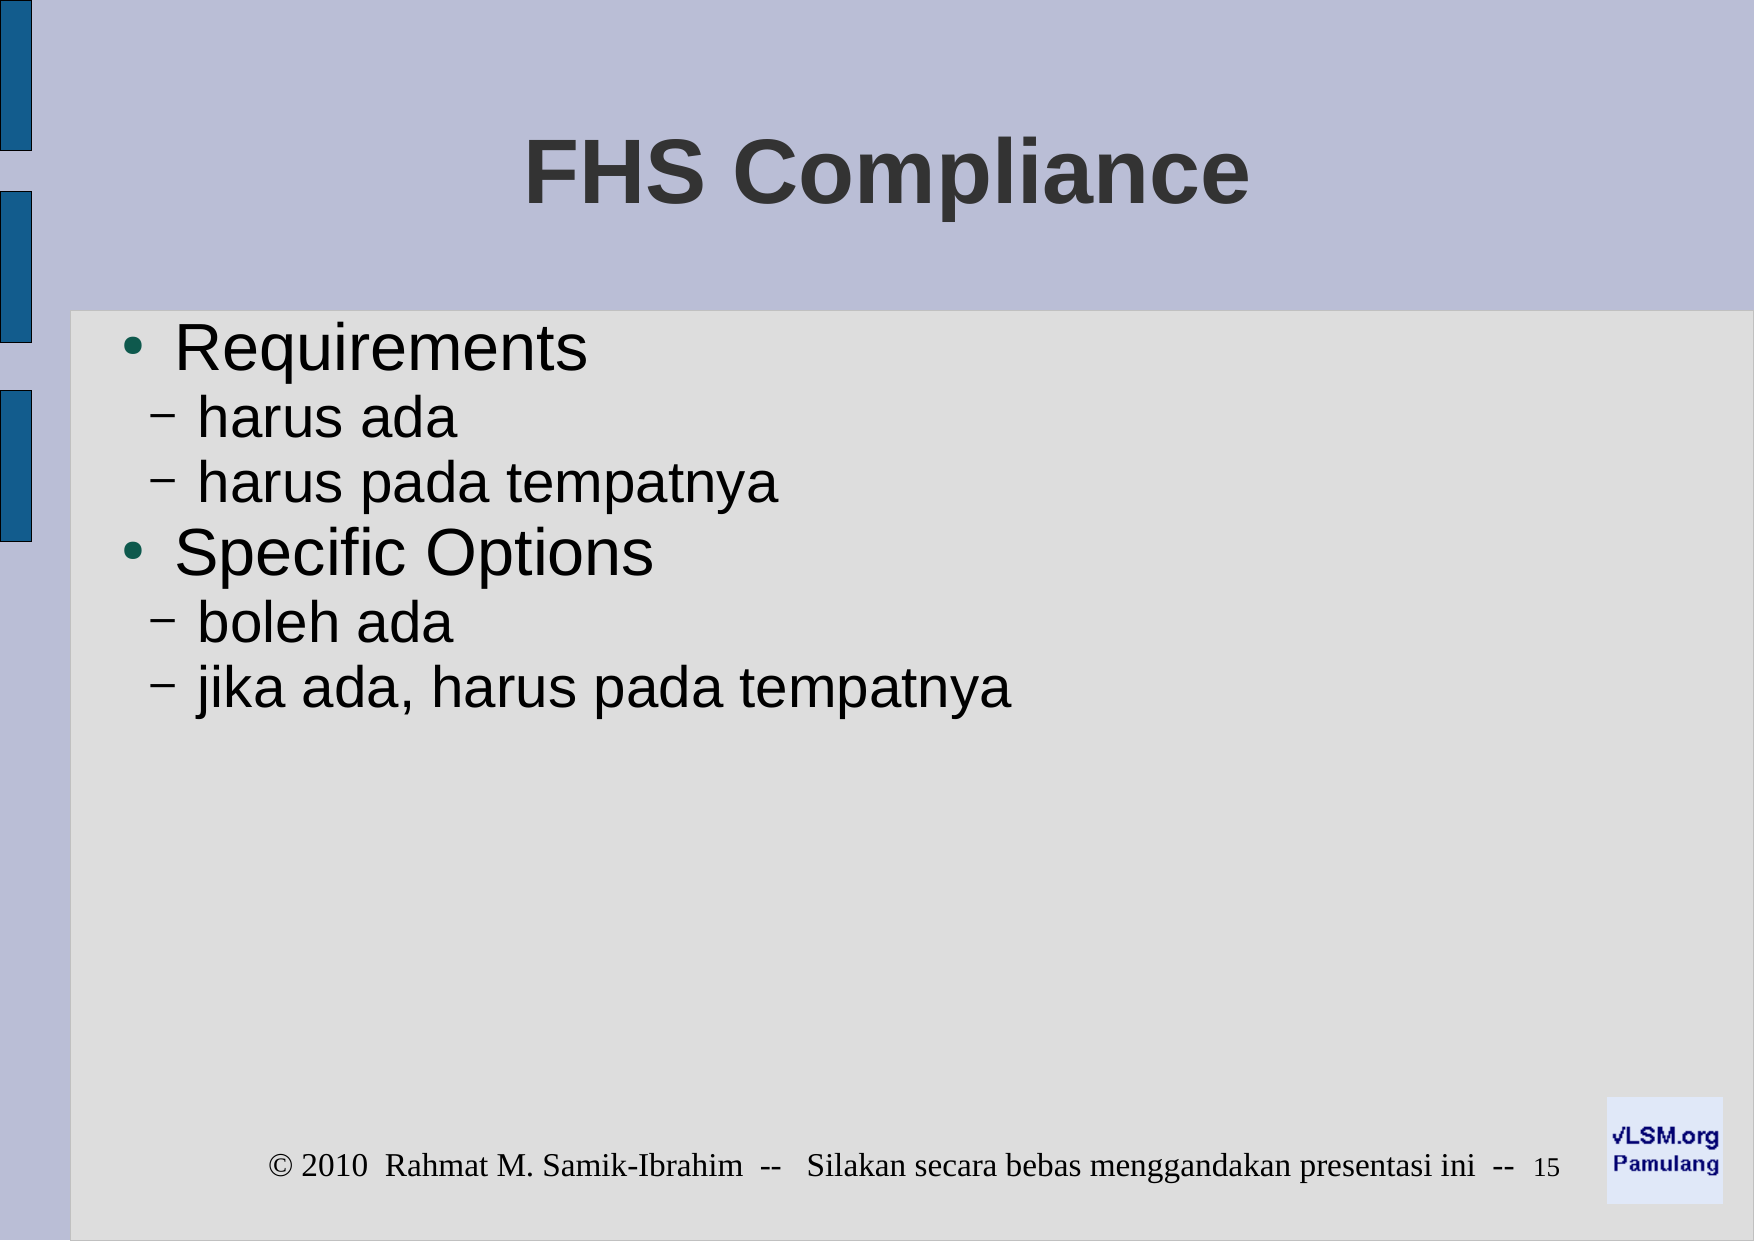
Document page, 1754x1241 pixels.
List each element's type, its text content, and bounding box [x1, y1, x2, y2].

picture [1607, 1097, 1723, 1204]
title FHS Compliance [77, 99, 1700, 244]
list Requirements harus ada harus pada tempatnya Specific Options boleh ada jika ada, harus pada tempatnya [103, 310, 1674, 1102]
